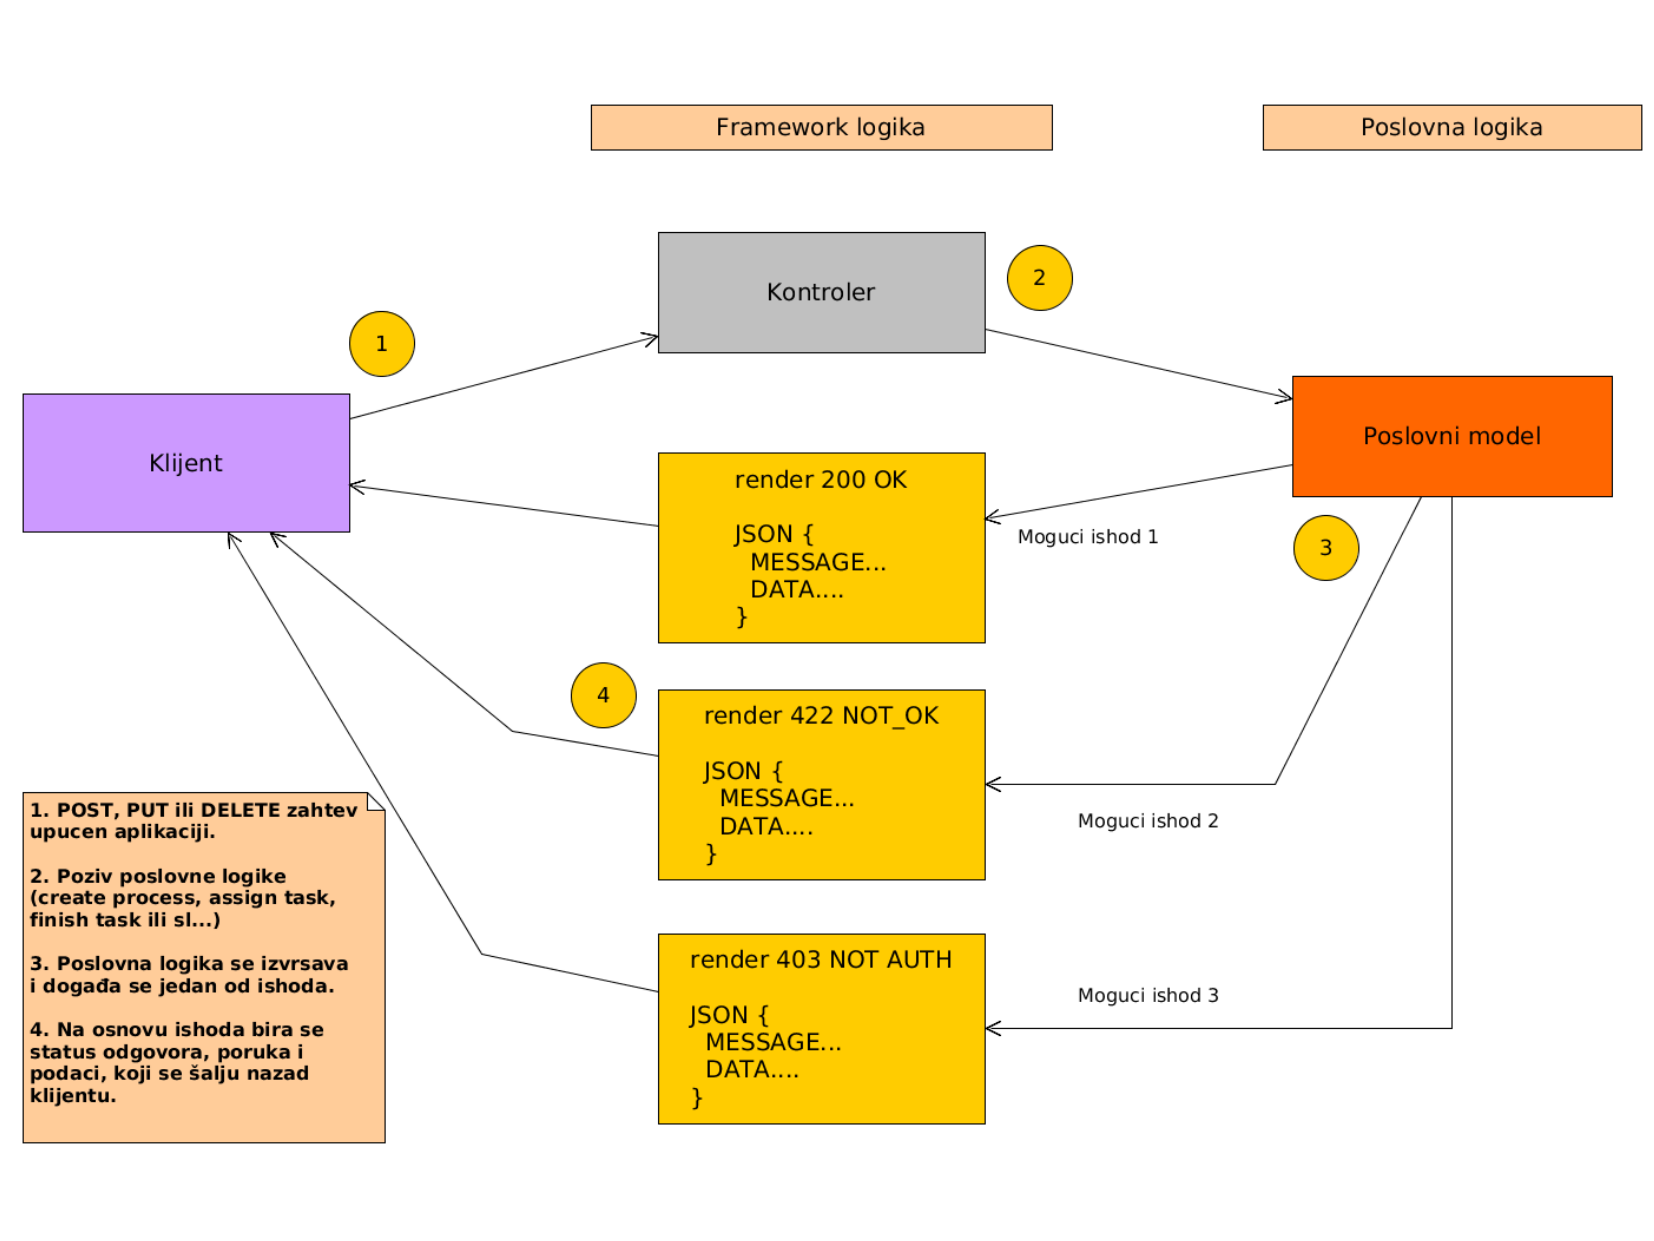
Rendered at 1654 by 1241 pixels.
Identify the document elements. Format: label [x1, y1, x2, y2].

picture [5, 87, 1654, 1160]
